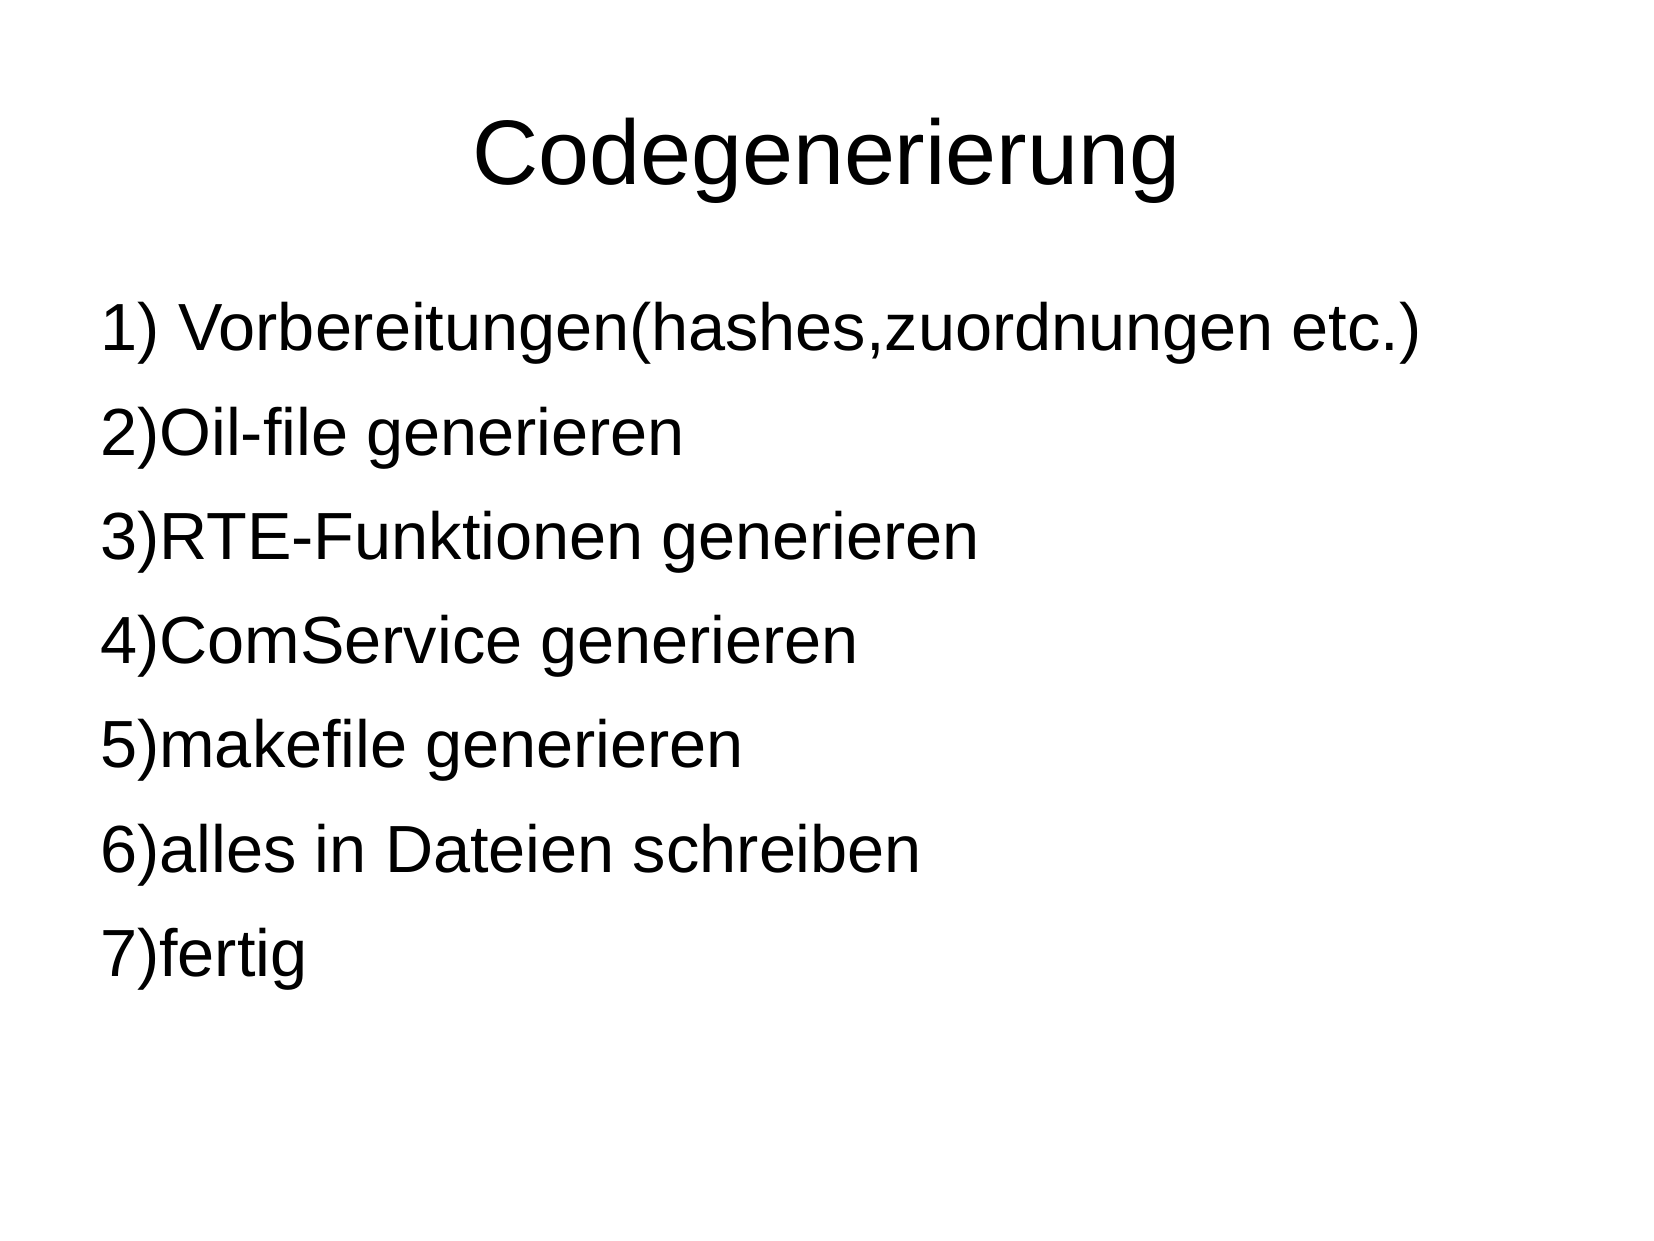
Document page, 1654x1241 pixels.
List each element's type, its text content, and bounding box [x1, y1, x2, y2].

list Vorbereitungen(hashes,zuordnungen etc.) Oil-file generieren RTE-Funktionen generieren ComService generieren makefile generieren alles in Dateien schreiben fertig [82, 290, 1571, 1010]
title Codegenerierung [82, 49, 1571, 257]
